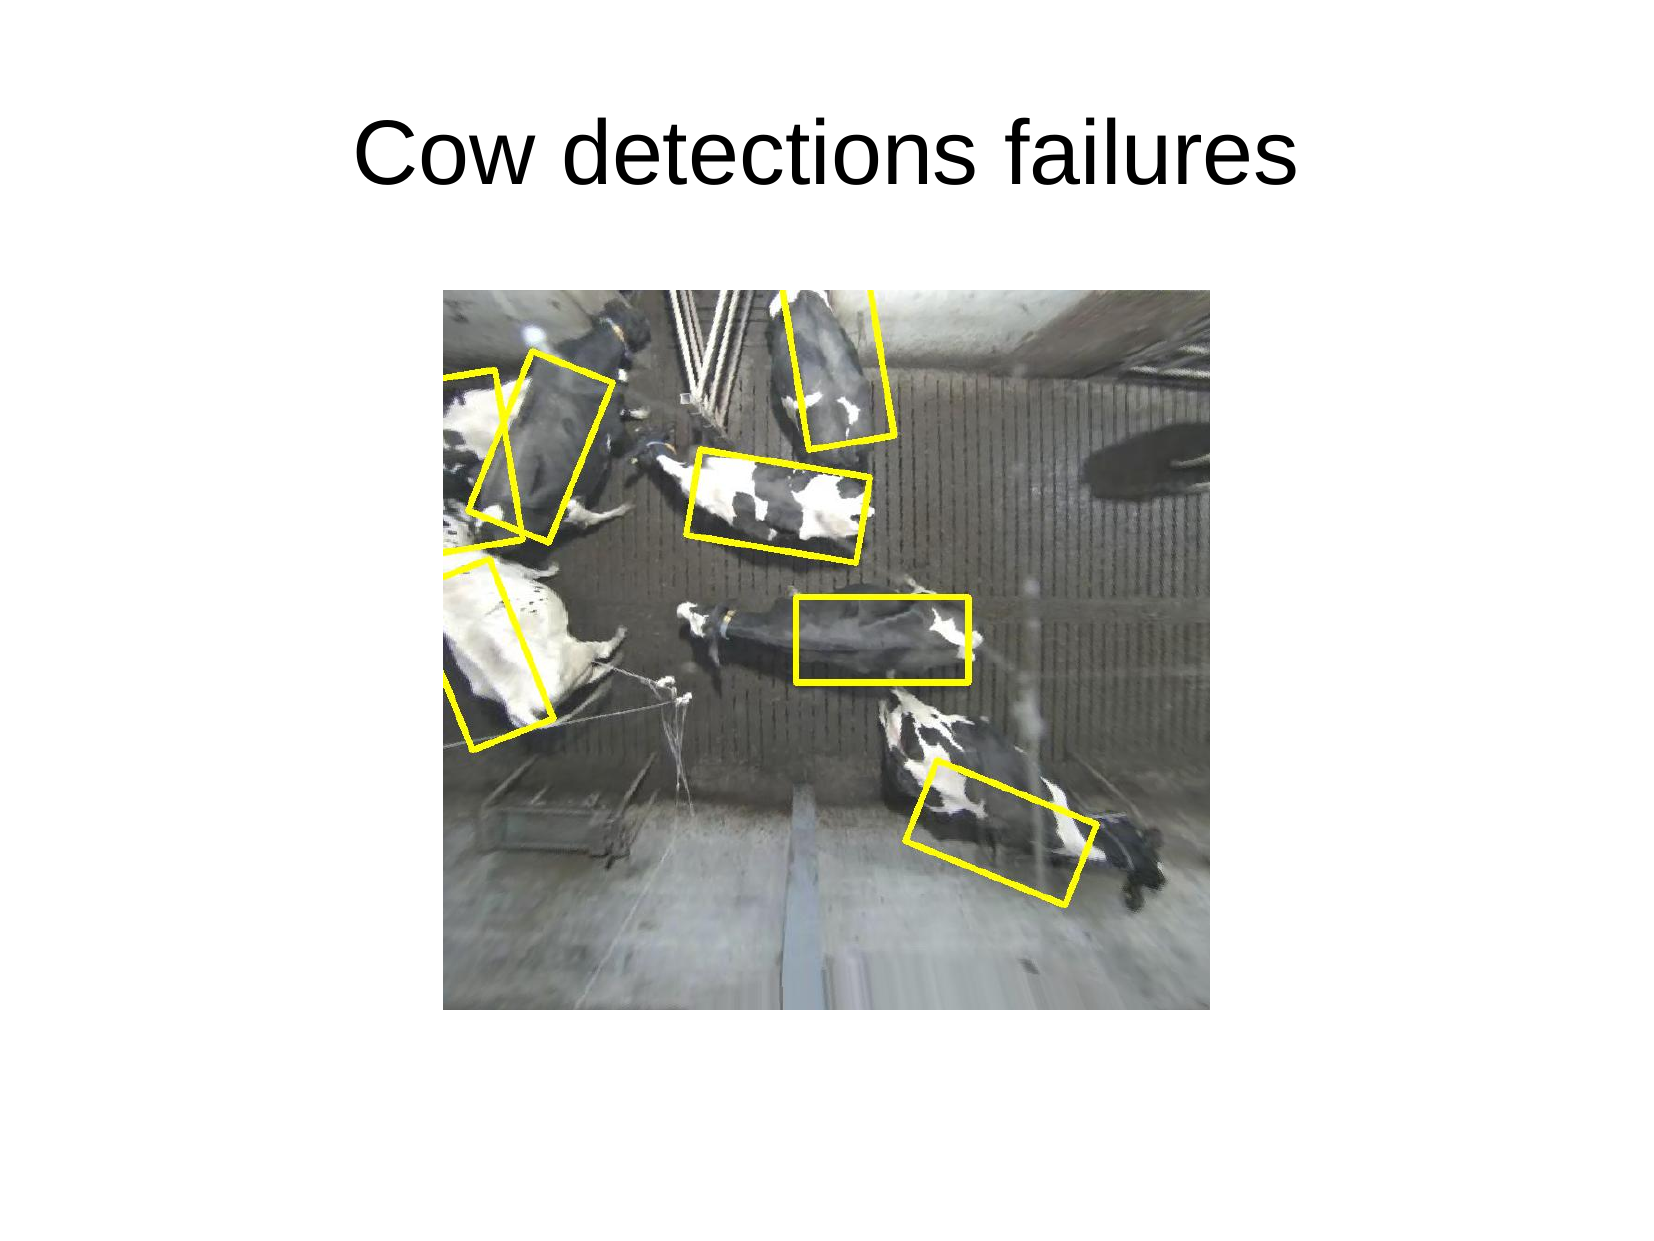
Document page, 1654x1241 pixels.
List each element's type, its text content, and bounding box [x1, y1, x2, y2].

title Cow detections failures [82, 49, 1571, 257]
picture [443, 290, 1210, 1010]
